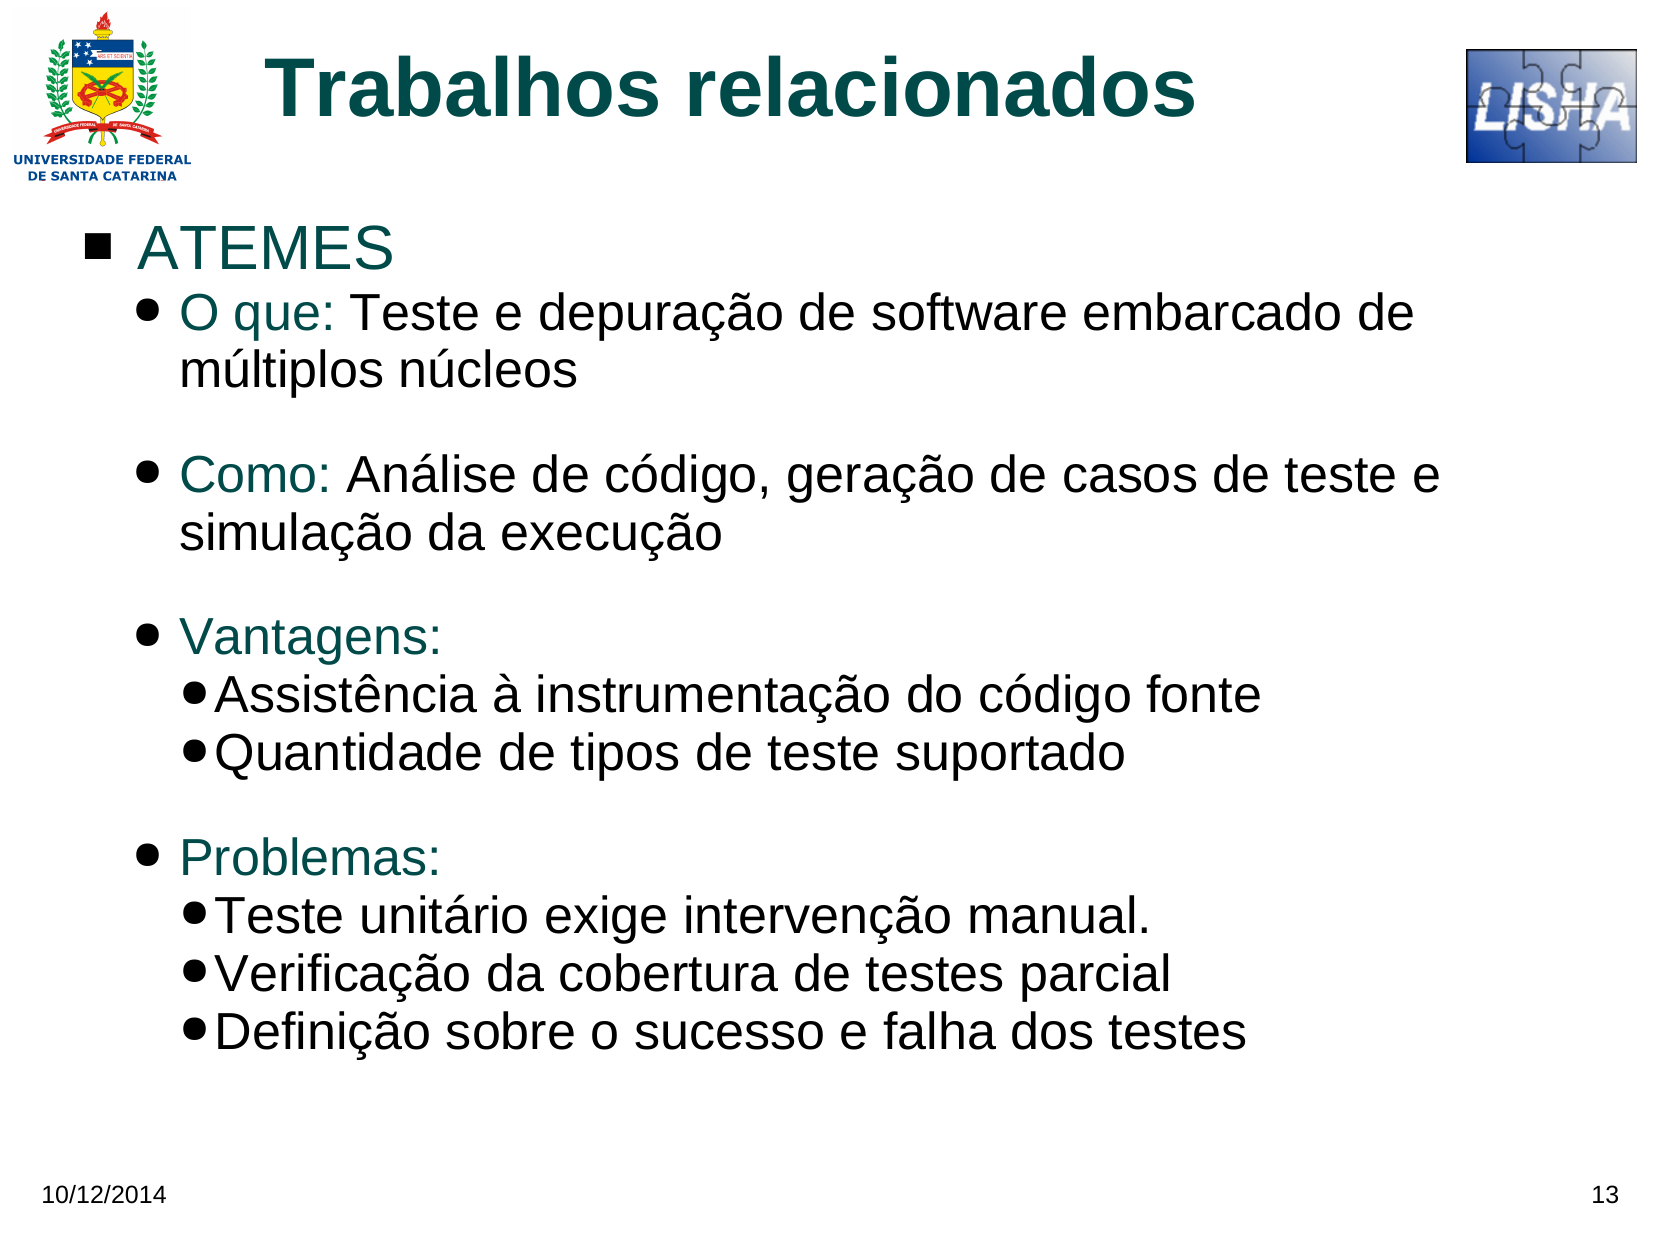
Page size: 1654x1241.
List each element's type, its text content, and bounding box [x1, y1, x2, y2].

title Trabalhos relacionados [37, 37, 1426, 151]
picture [1466, 49, 1637, 163]
picture [13, 6, 191, 181]
list ATEMES O que: Teste e depuração de software embarcado de múltiplos núcleos Como: Análise de código, geração de casos de teste e simulação da execução Vantagens: Assistência à instrumentação do código fonte Quantidade de tipos de teste suportado Problemas: Teste unitário exige intervenção manual. Verificação da cobertura de testes parcial Definição sobre o sucesso e falha dos testes [37, 213, 1613, 1160]
